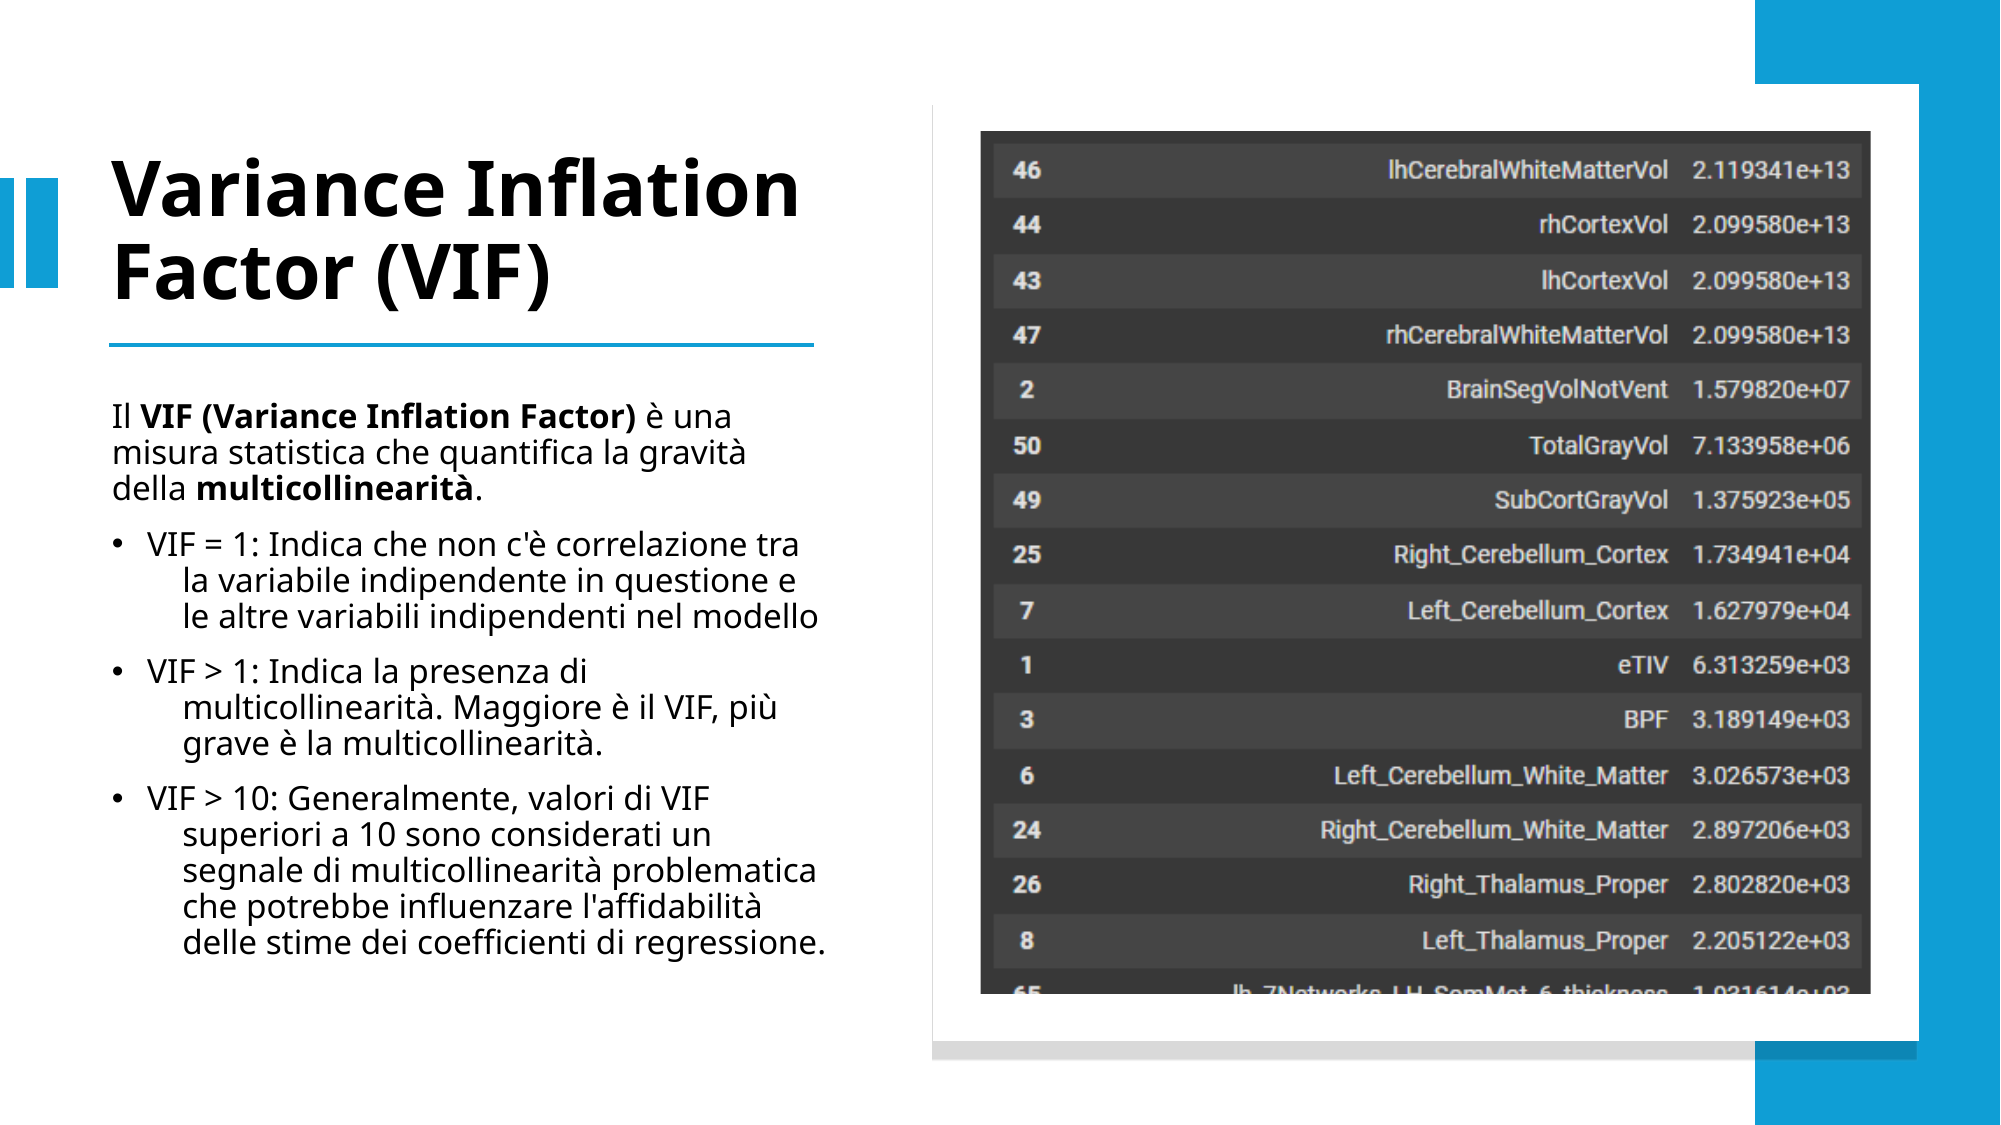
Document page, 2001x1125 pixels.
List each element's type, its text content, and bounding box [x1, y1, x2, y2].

text_box [0, 0, 2000, 1125]
picture [980, 131, 1871, 994]
list Il VIF (Variance Inflation Factor) è una misura statistica che quantifica la gravità della multicollinearità. VIF = 1: Indica che non c'è correlazione tra la variabile indipendente in questione e le altre variabili indipendenti nel modello VIF > 1: Indica la presenza di multicollinearità. Maggiore è il VIF, più grave è la multicollinearità. VIF > 10: Generalmente, valori di VIF superiori a 10 sono considerati un segnale di multicollinearità problematica che potrebbe influenzare l'affidabilità delle stime dei coefficienti di regressione. [96, 382, 845, 1036]
title Variance Inflation Factor (VIF) [96, 140, 845, 326]
